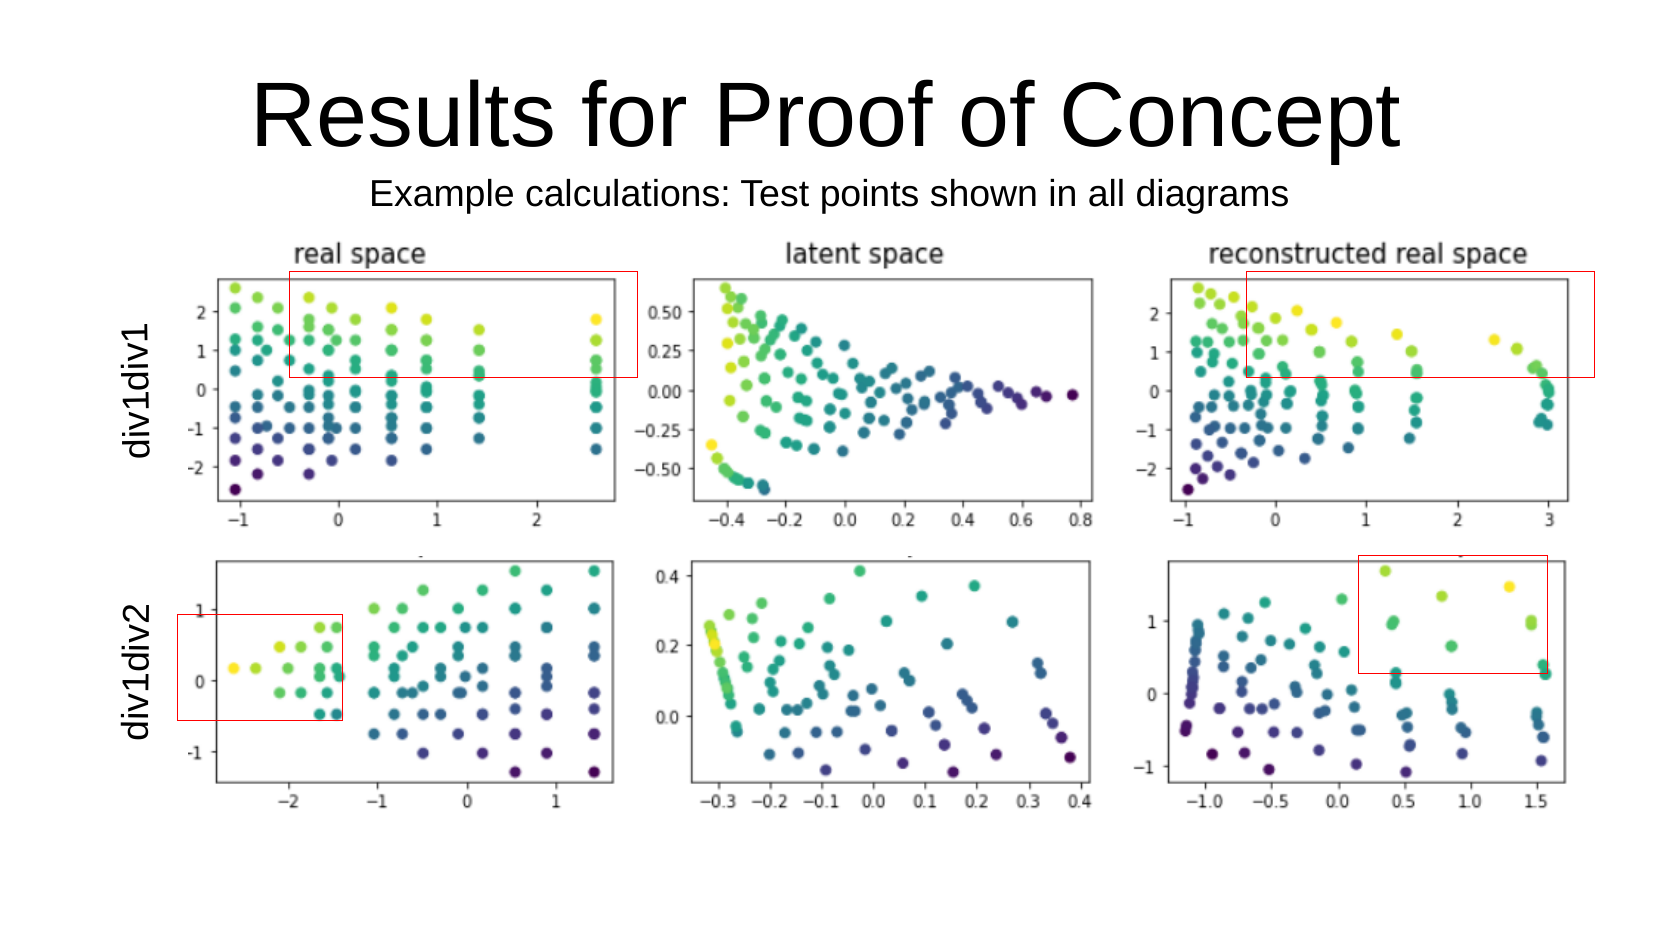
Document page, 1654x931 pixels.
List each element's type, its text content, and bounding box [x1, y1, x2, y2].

picture [188, 235, 1579, 532]
picture [1359, 556, 1547, 673]
title Results for Proof of Concept [82, 37, 1571, 193]
picture [1247, 272, 1579, 377]
picture [188, 615, 342, 720]
text_box div1div2 [106, 588, 165, 756]
picture [188, 556, 1574, 815]
text_box div1div1 [105, 307, 166, 475]
text_box Example calculations: Test points shown in all diagrams [354, 165, 1305, 223]
